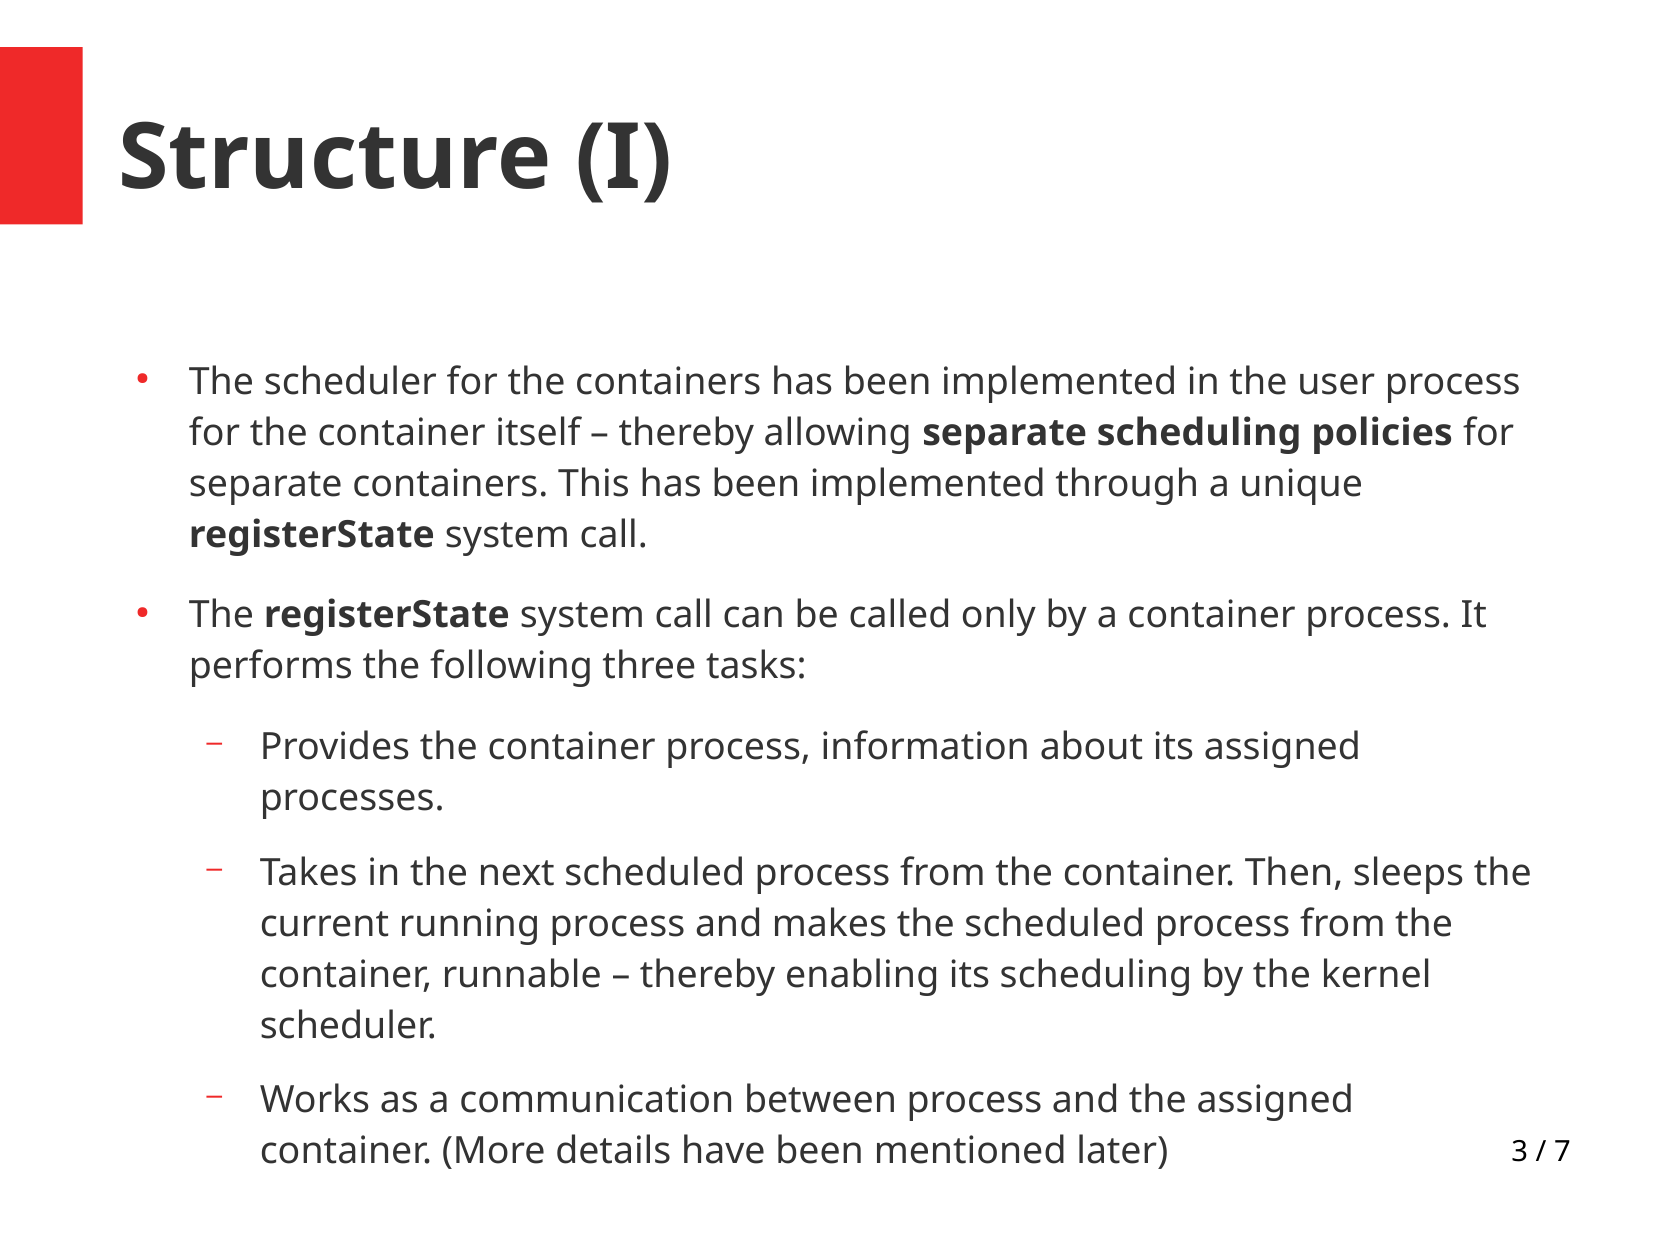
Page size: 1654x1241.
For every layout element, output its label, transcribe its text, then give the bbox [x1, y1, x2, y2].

list The scheduler for the containers has been implemented in the user process for the container itself – thereby allowing separate scheduling policies for separate containers. This has been implemented through a unique registerState system call. The registerState system call can be called only by a container process. It performs the following three tasks: Provides the container process, information about its assigned processes. Takes in the next scheduled process from the container. Then, sleeps the current running process and makes the scheduled process from the container, runnable – thereby enabling its scheduling by the kernel scheduler. Works as a communication between process and the assigned container. (More details have been mentioned later) [118, 354, 1536, 1074]
title Structure (I) [118, 49, 1571, 257]
